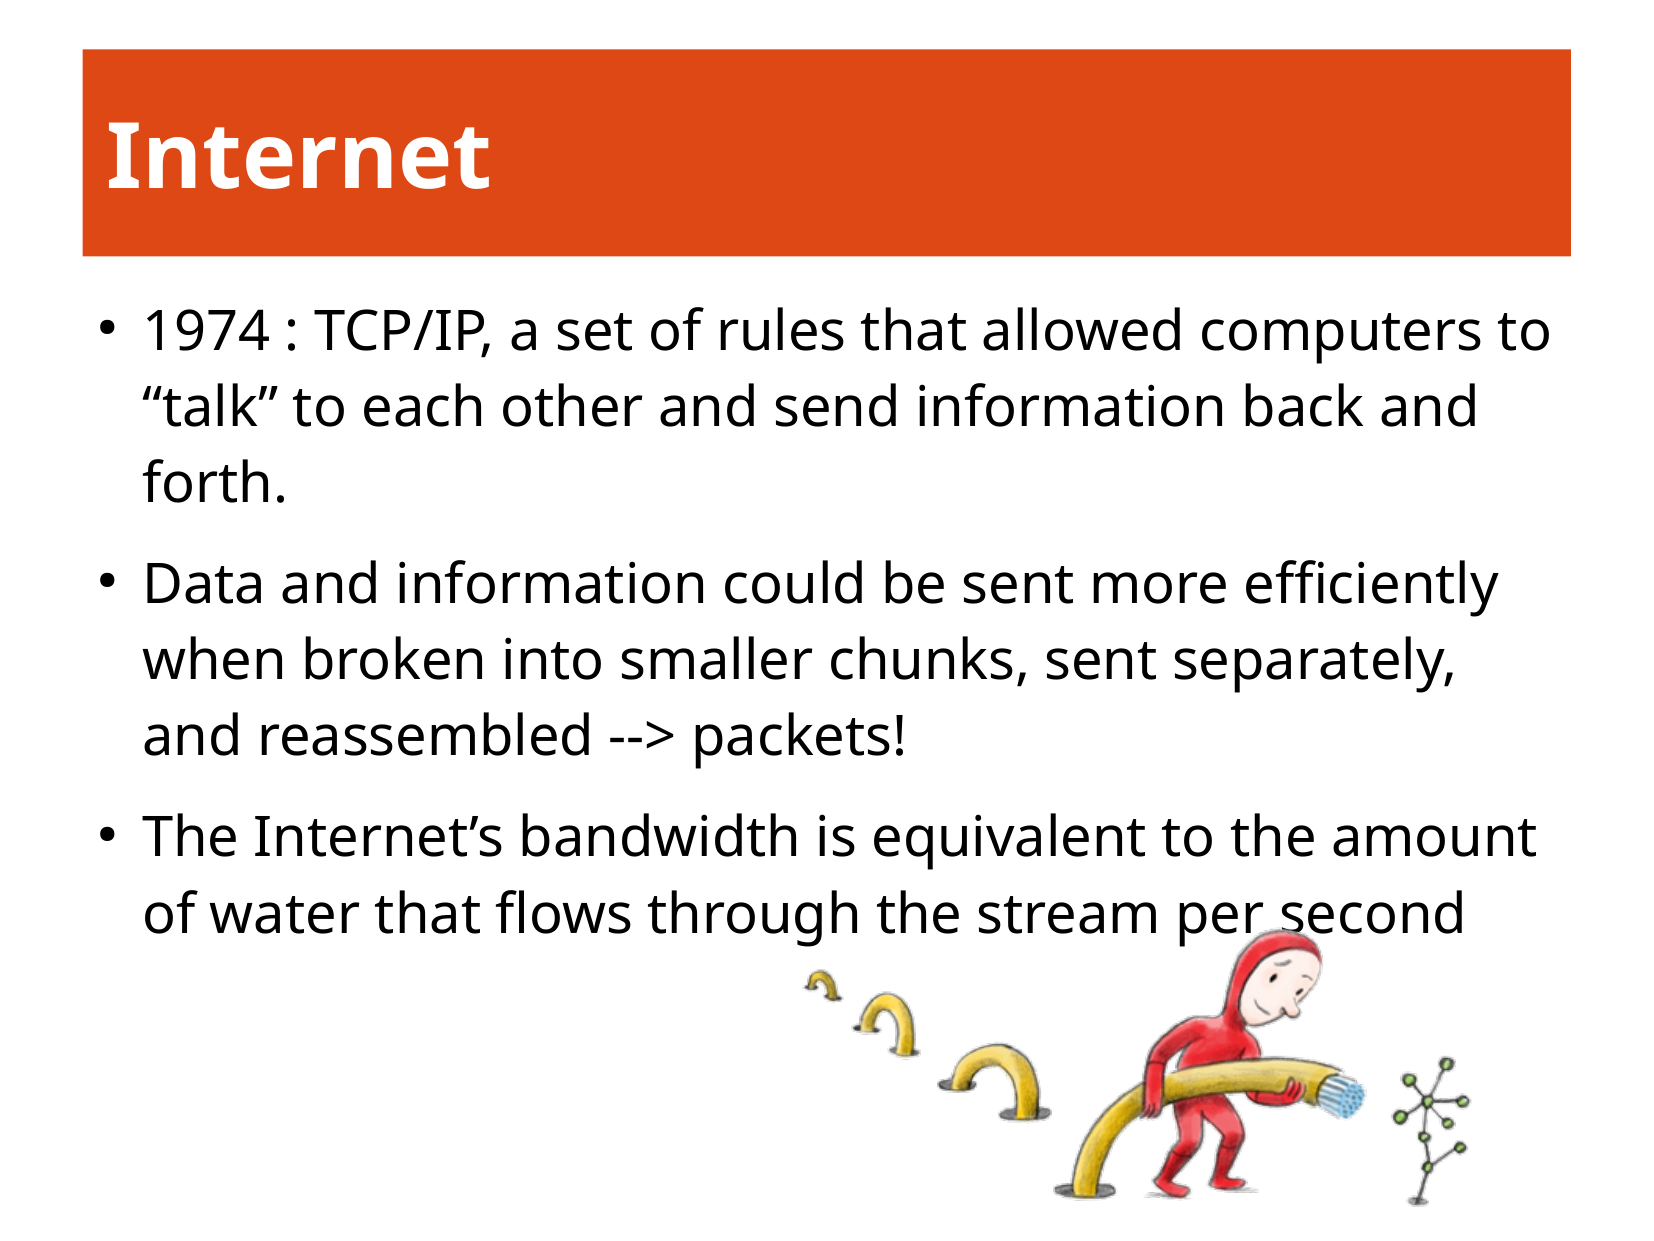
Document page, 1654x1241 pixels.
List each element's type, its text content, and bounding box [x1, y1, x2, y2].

title Internet [82, 49, 1571, 257]
picture [797, 909, 1501, 1229]
list 1974 : TCP/IP, a set of rules that allowed computers to “talk” to each other and send information back and forth. Data and information could be sent more efficiently when broken into smaller chunks, sent separately, and reassembled --> packets! The Internet’s bandwidth is equivalent to the amount of water that flows through the stream per second [82, 290, 1571, 1010]
